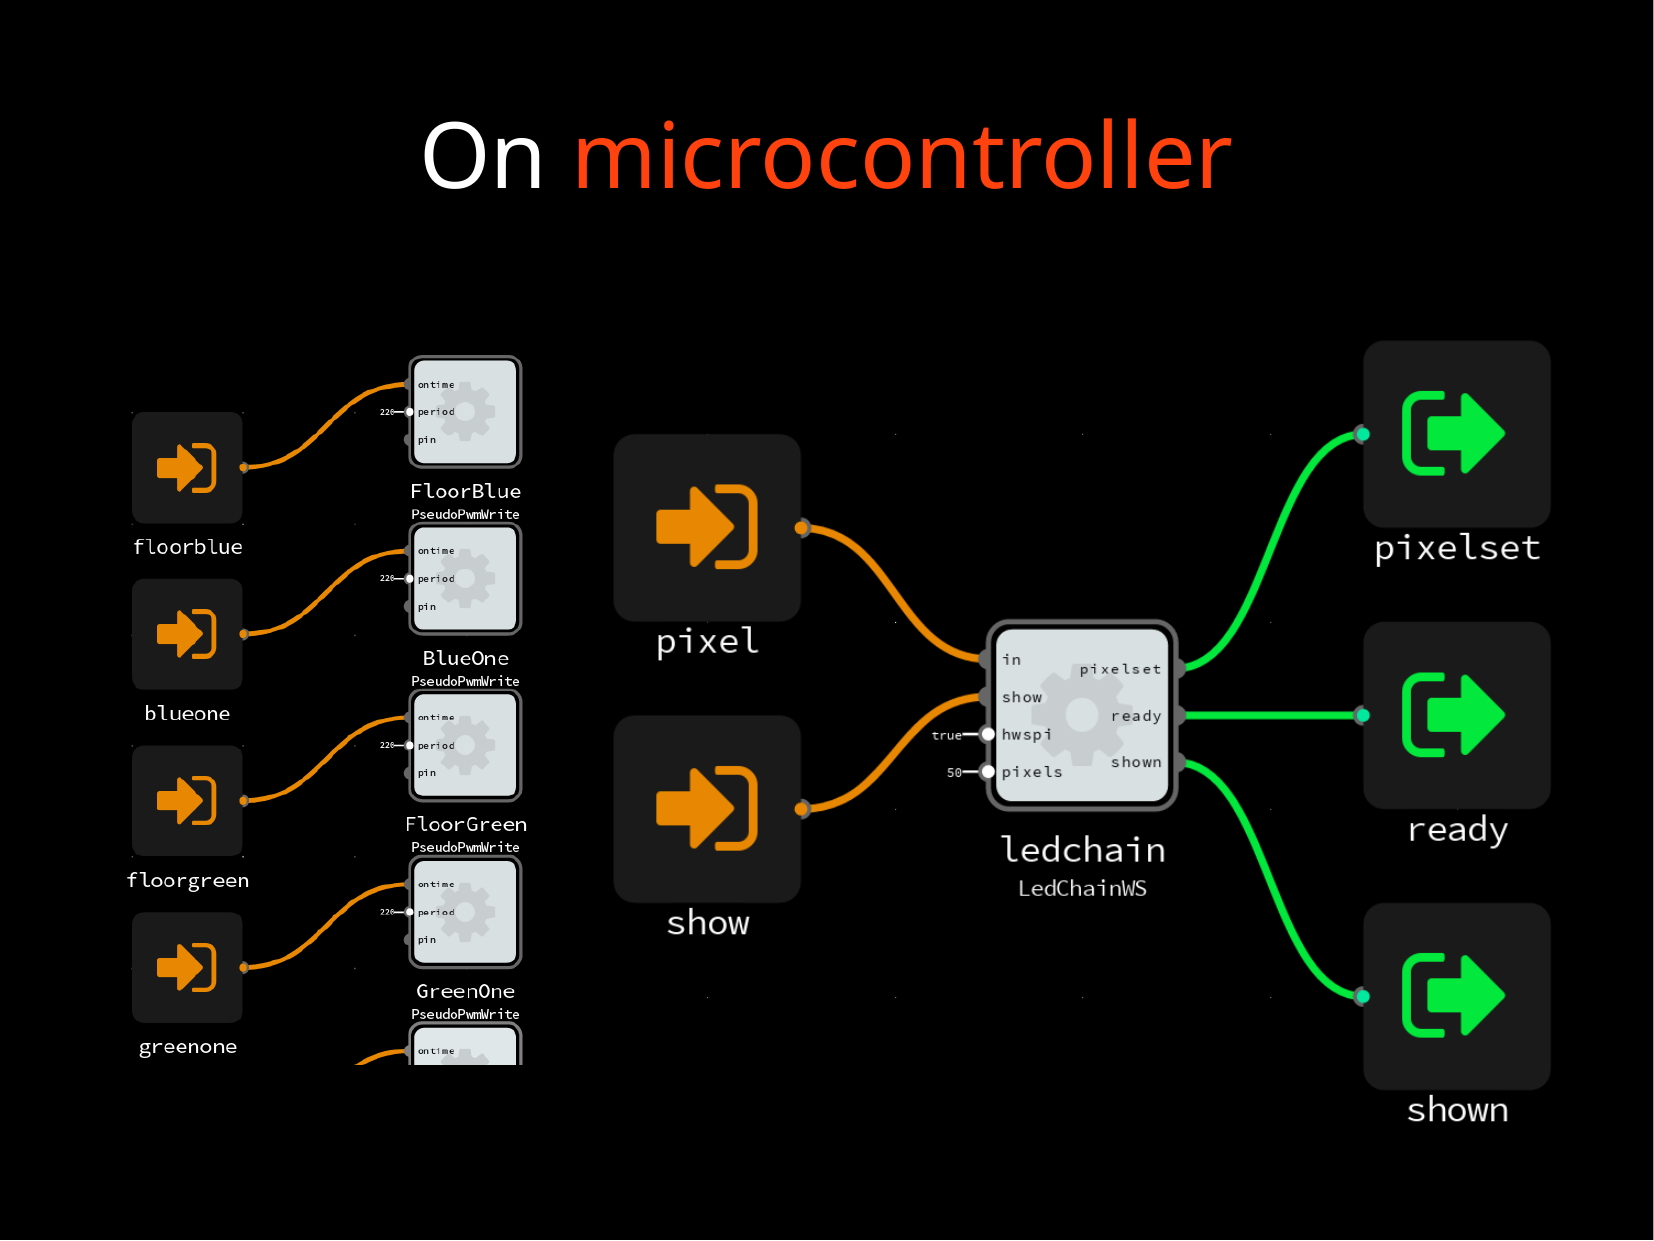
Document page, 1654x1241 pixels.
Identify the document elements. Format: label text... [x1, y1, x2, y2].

picture [105, 345, 575, 1066]
title On microcontroller [82, 49, 1571, 257]
picture [608, 314, 1576, 1141]
